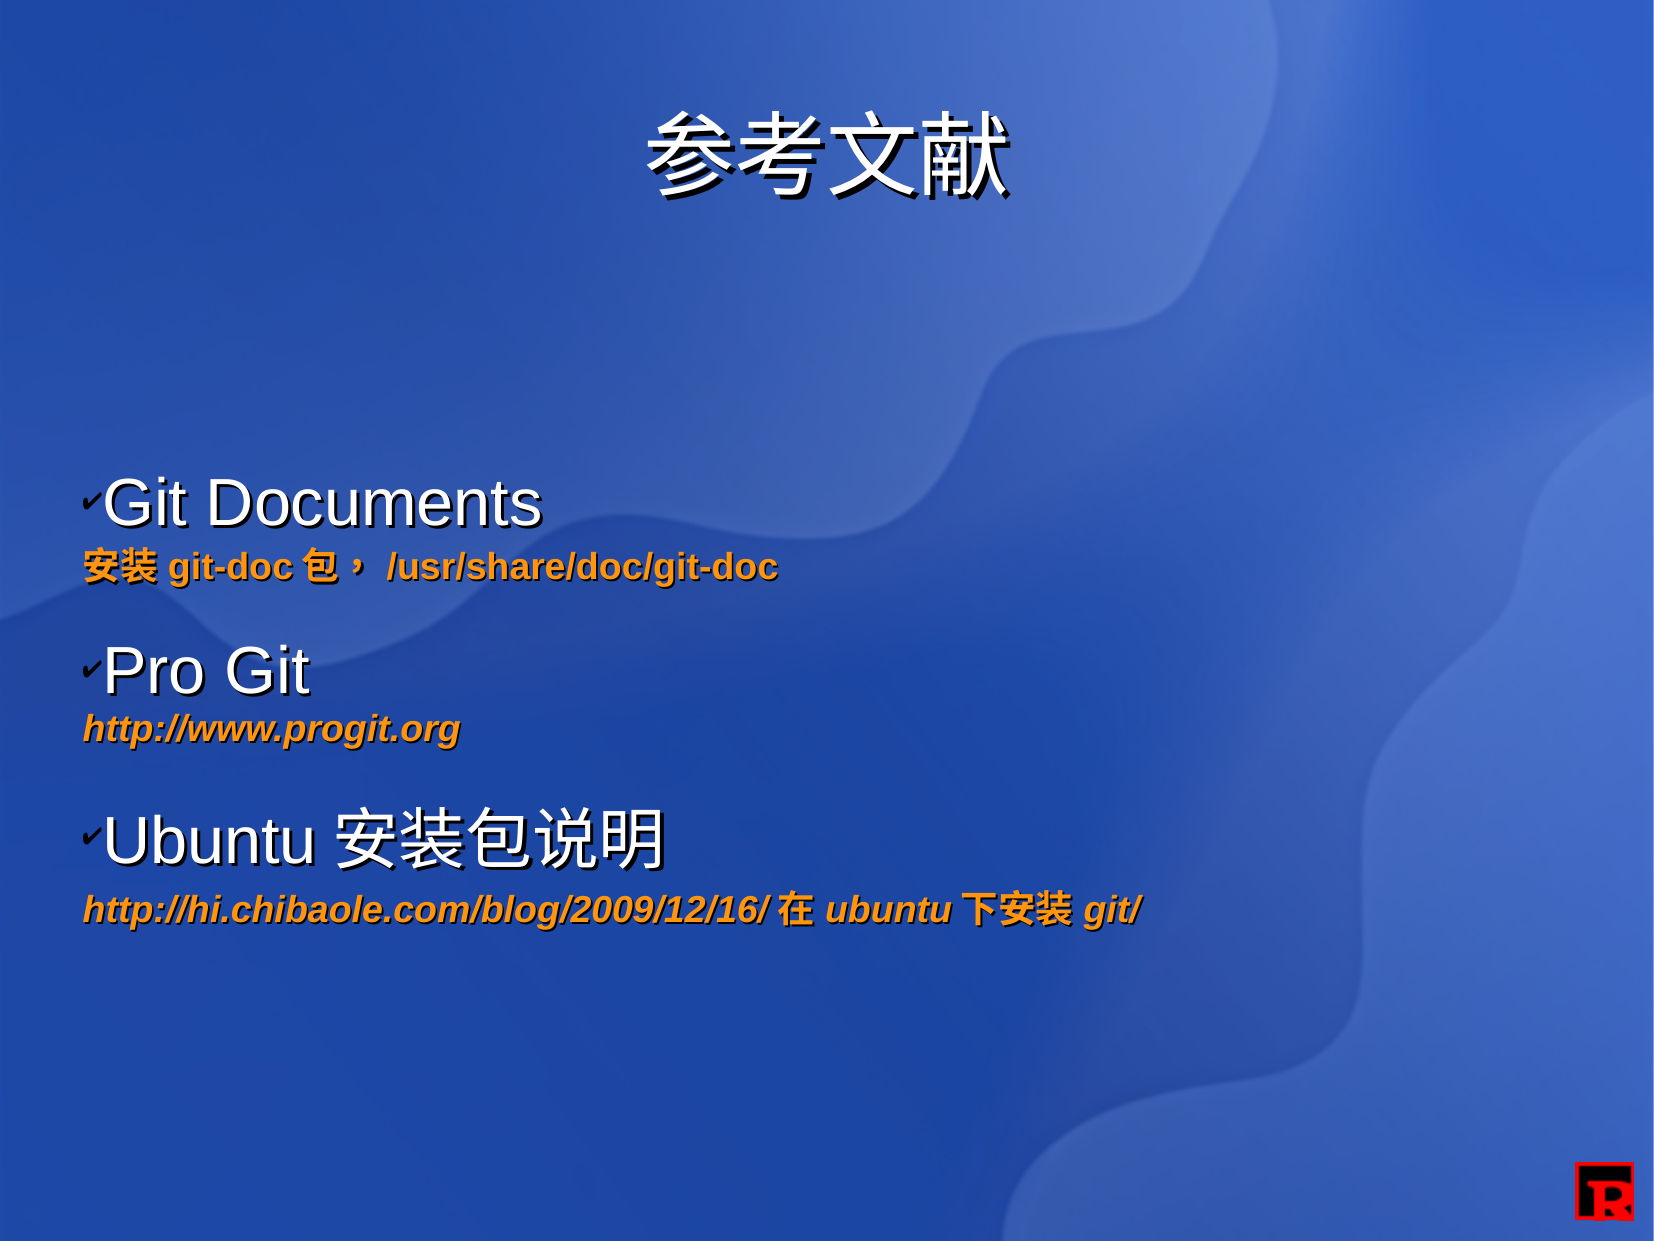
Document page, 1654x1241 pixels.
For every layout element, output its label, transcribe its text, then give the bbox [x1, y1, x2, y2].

subtitle Git Documents 安装git-doc包，/usr/share/doc/git-doc Pro Git http://www.progit.org Ubuntu安装包说明 http://hi.chibaole.com/blog/2009/12/16/在ubuntu下安装git/ [82, 297, 1571, 1102]
title 参考文献 [82, 56, 1571, 250]
picture [0, 0, 1654, 1241]
